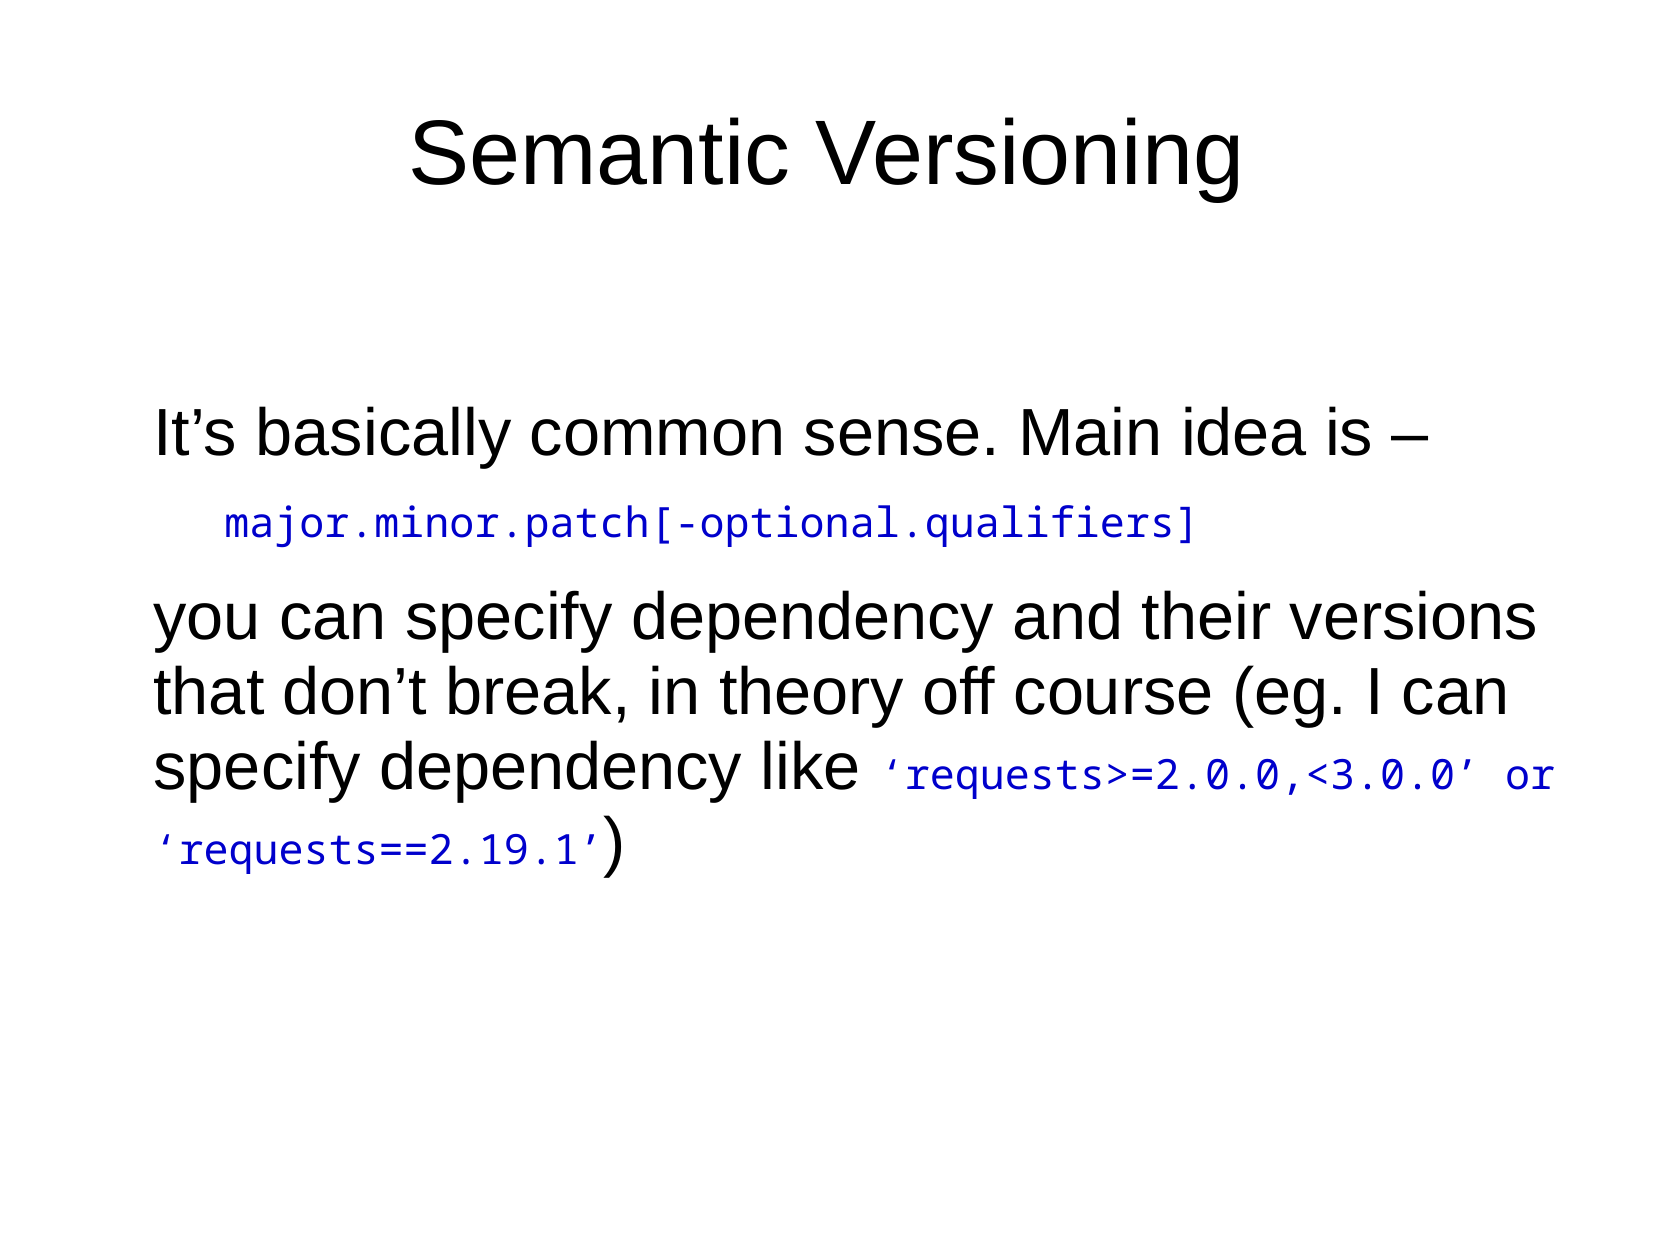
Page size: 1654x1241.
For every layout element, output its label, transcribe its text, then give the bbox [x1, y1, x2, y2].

title Semantic Versioning [82, 49, 1571, 257]
list It’s basically common sense. Main idea is – major.minor.patch[-optional.qualifiers] you can specify dependency and their versions that don’t break, in theory off course (eg. I can specify dependency like ‘requests>=2.0.0,<3.0.0’ or ‘requests==2.19.1’) [82, 290, 1571, 1010]
